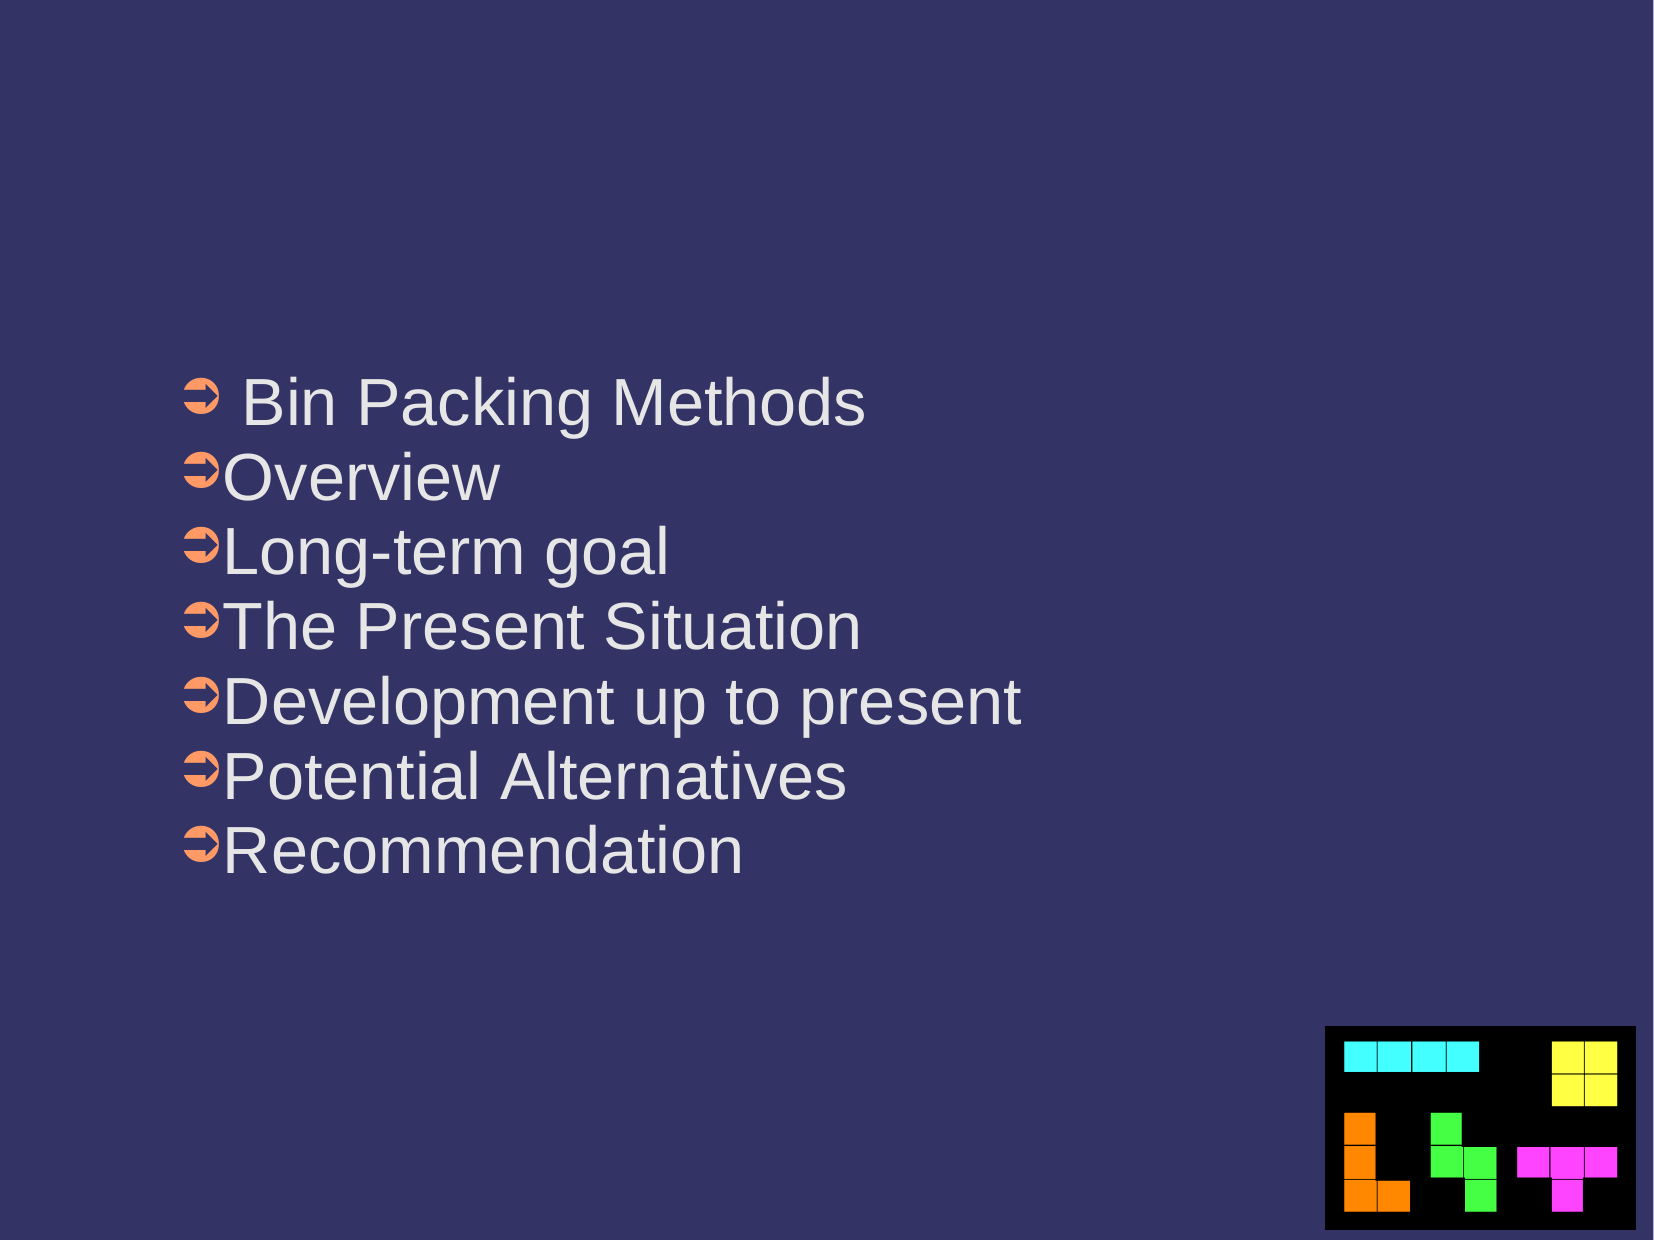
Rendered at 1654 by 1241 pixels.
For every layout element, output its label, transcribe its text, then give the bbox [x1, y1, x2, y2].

list Bin Packing Methods Overview Long-term goal The Present Situation Development up to present Potential Alternatives Recommendation [178, 364, 1570, 1184]
picture [1325, 1026, 1636, 1230]
